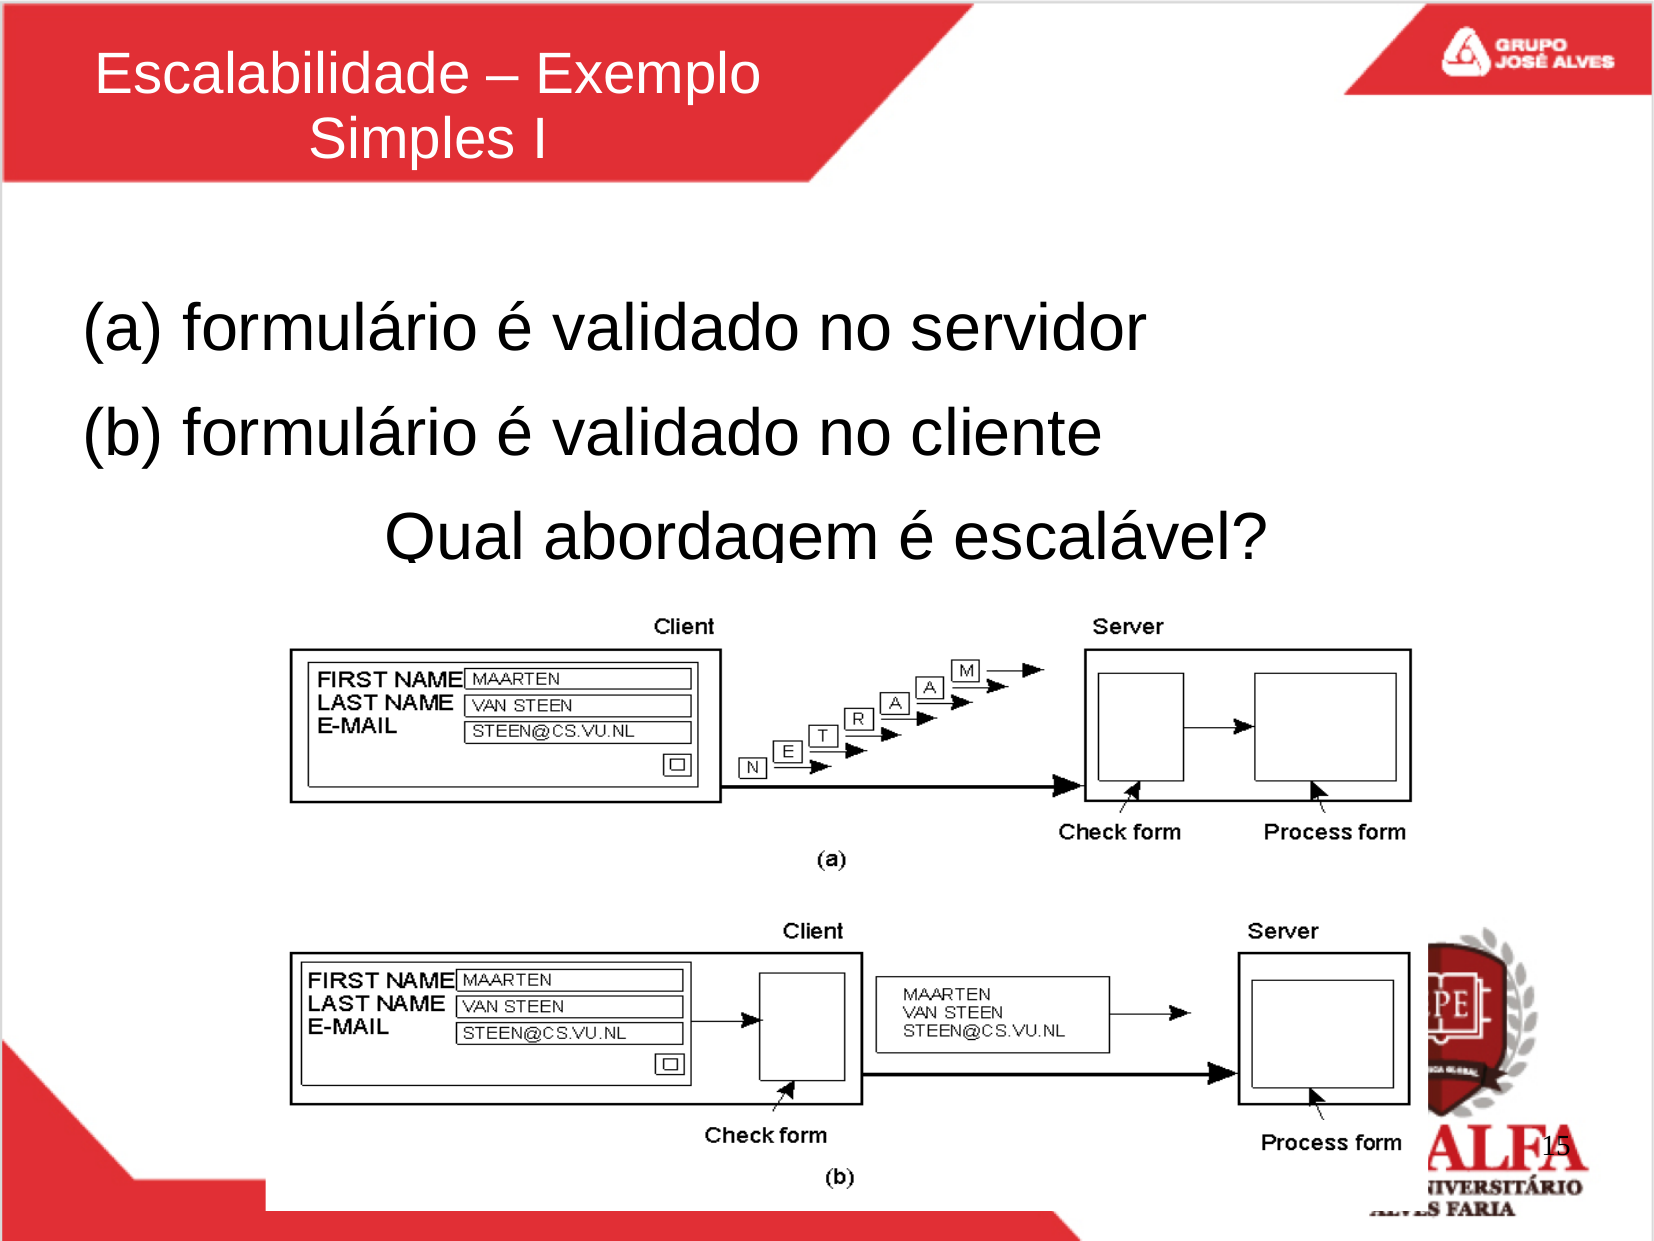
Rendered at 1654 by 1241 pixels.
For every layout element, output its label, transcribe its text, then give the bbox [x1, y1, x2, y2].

list (a) formulário é validado no servidor (b) formulário é validado no cliente Qual abordagem é escalável? [82, 290, 1571, 1010]
title Escalabilidade – Exemplo Simples I [82, 9, 775, 202]
picture [0, 0, 1654, 1241]
